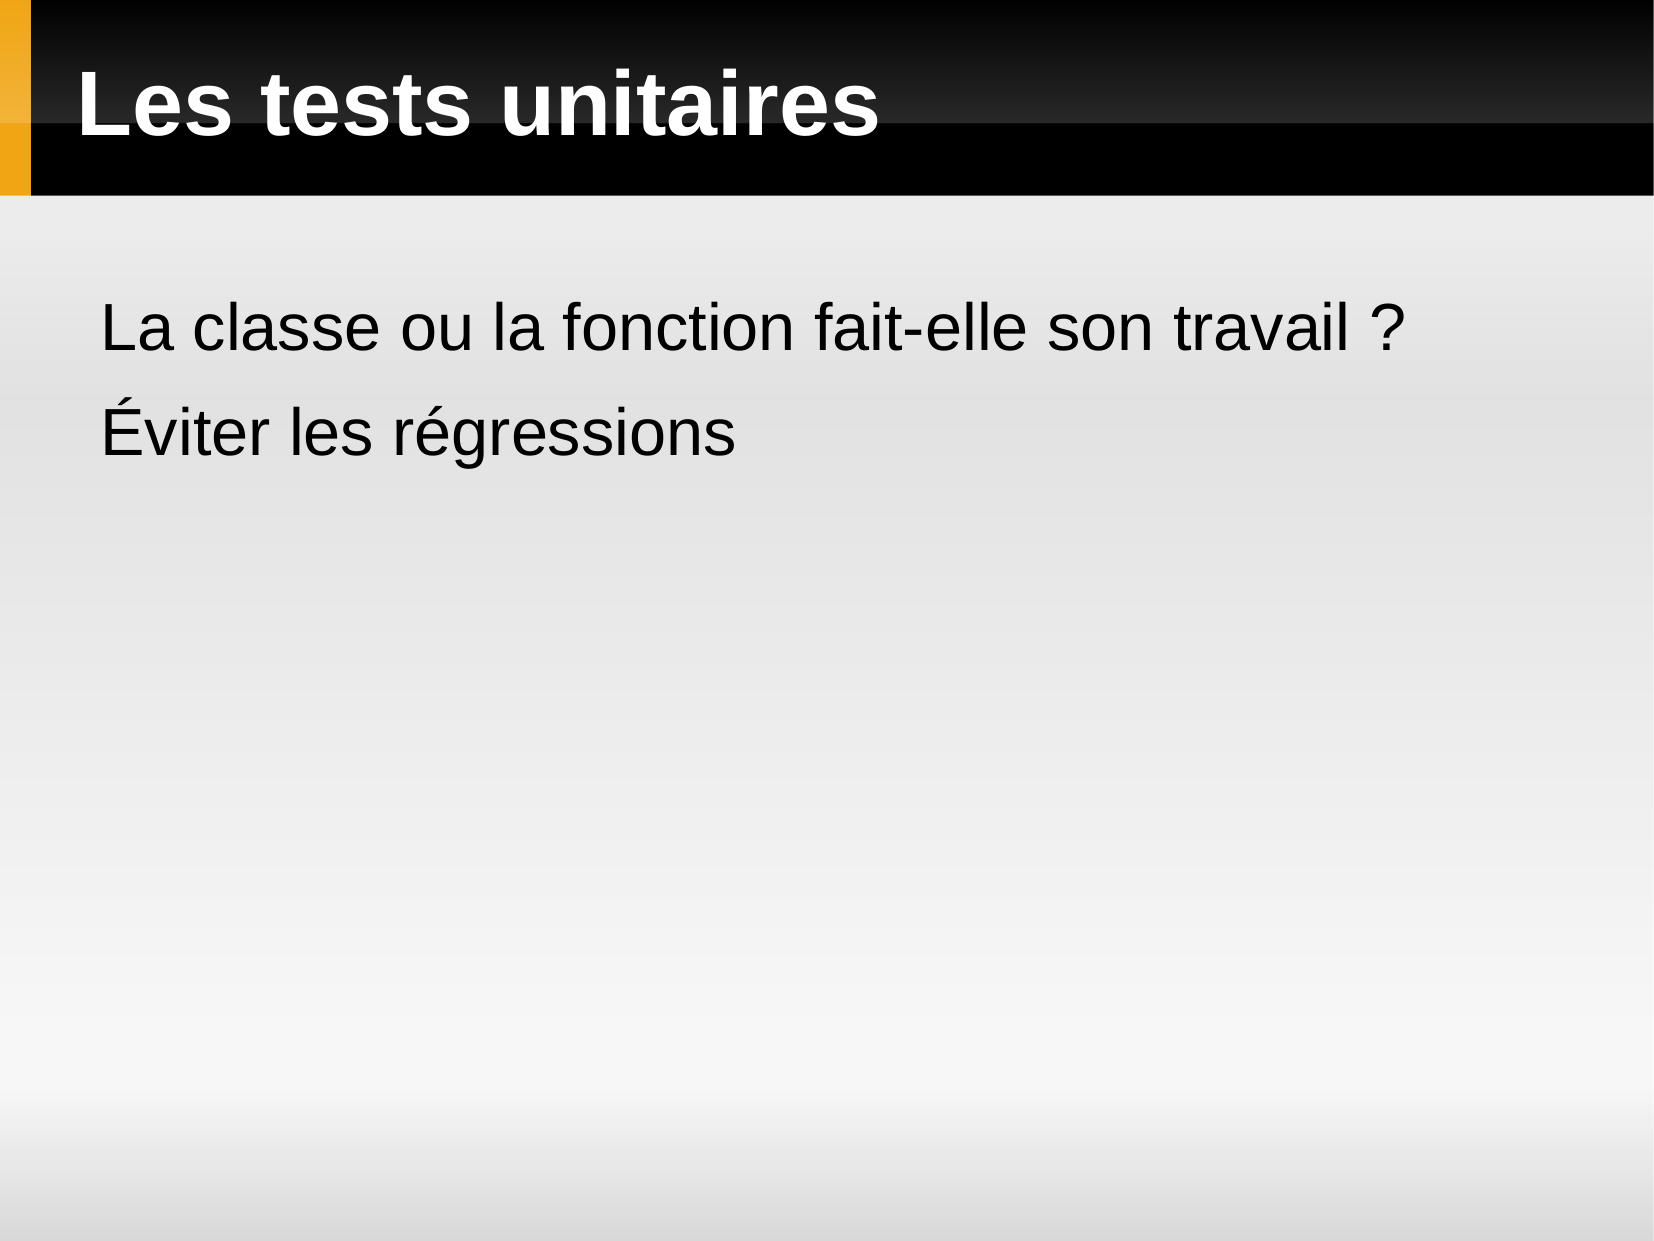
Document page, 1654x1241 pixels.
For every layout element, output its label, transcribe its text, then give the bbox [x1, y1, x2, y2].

picture [0, 0, 1654, 1241]
list La classe ou la fonction fait-elle son travail ? Éviter les régressions [82, 290, 1571, 1094]
title Les tests unitaires [76, 7, 1565, 200]
